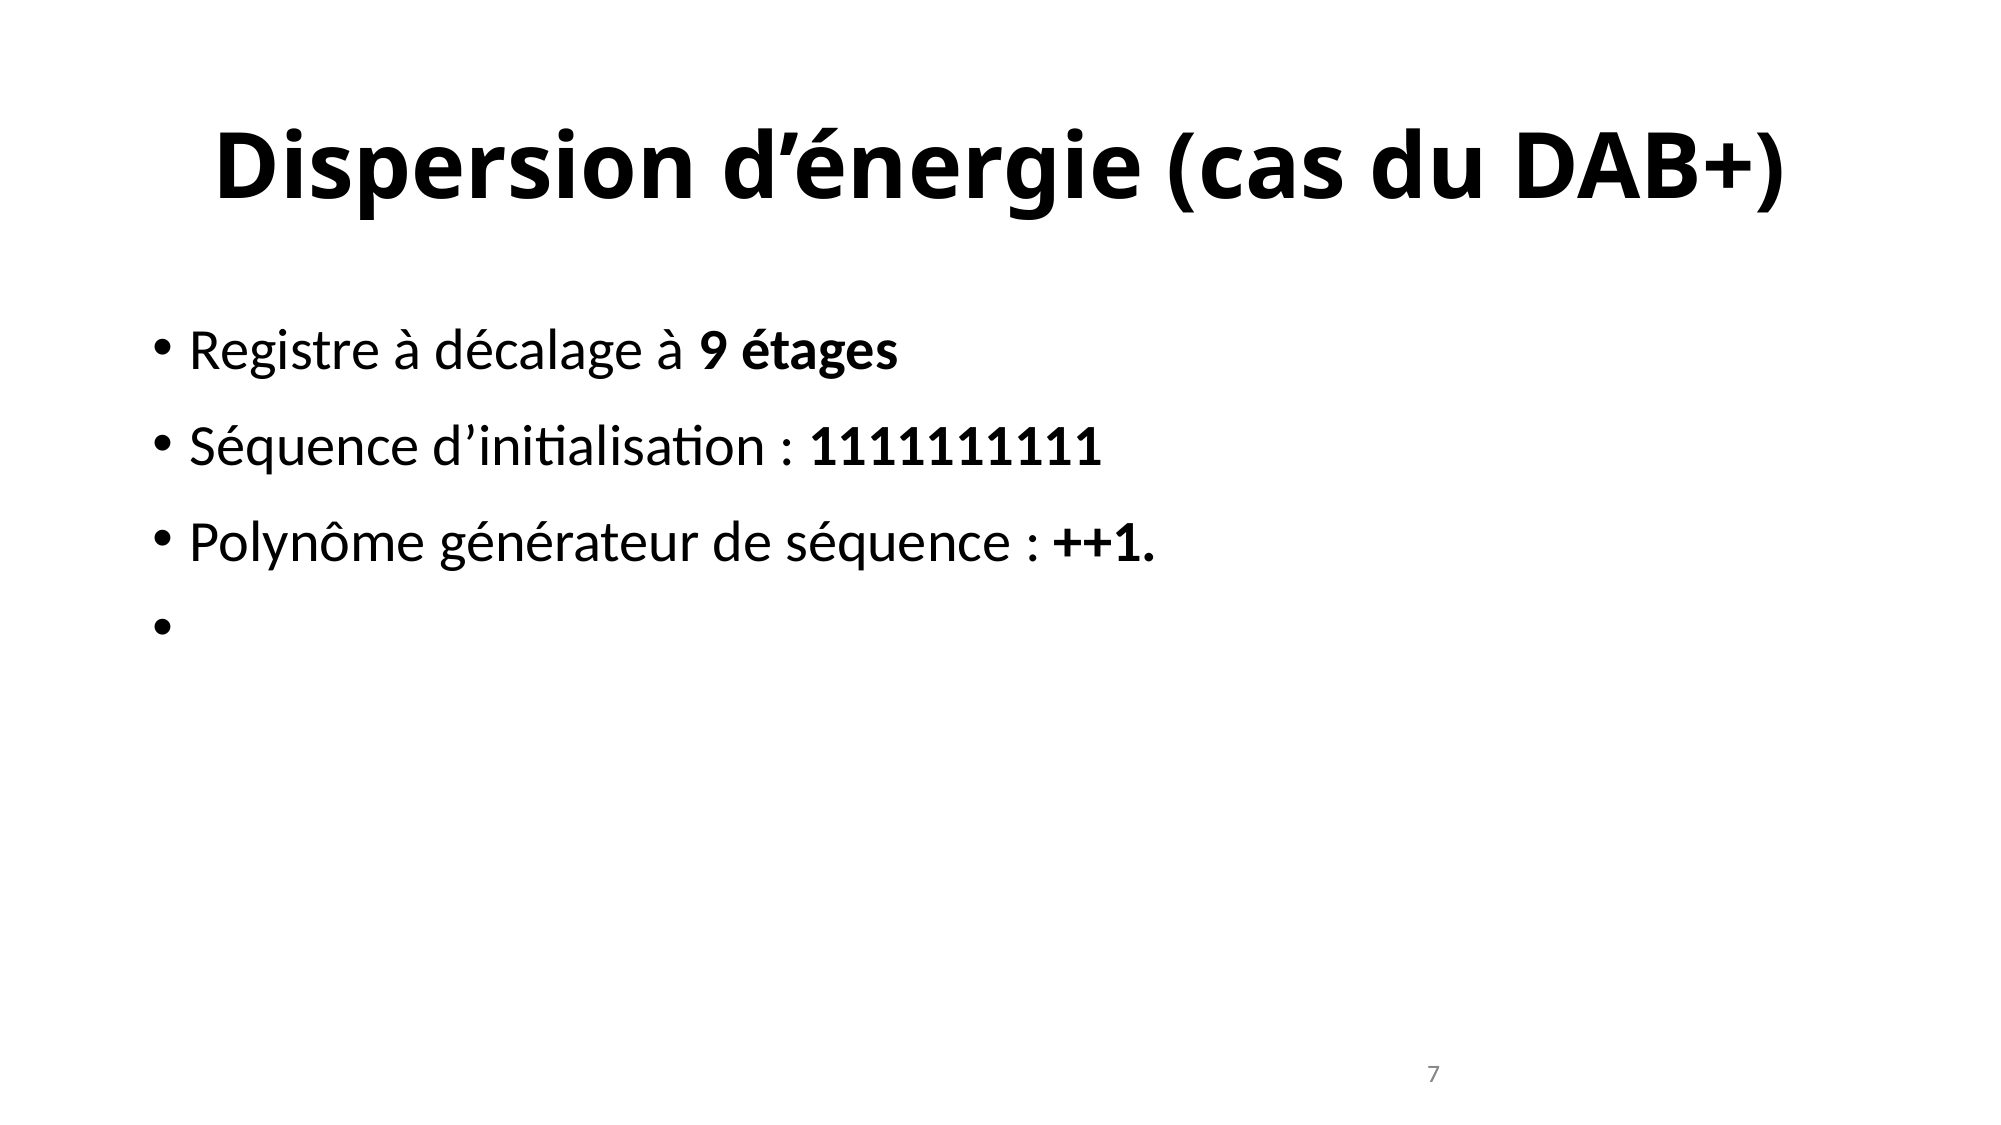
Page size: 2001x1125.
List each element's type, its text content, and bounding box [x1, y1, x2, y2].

list Registre à décalage à 9 étages Séquence d’initialisation : 1111111111 Polynôme générateur de séquence : ++1. [137, 299, 1863, 1014]
title Dispersion d’énergie (cas du DAB+) [137, 59, 1863, 278]
text_box [1412, 1042, 1863, 1103]
